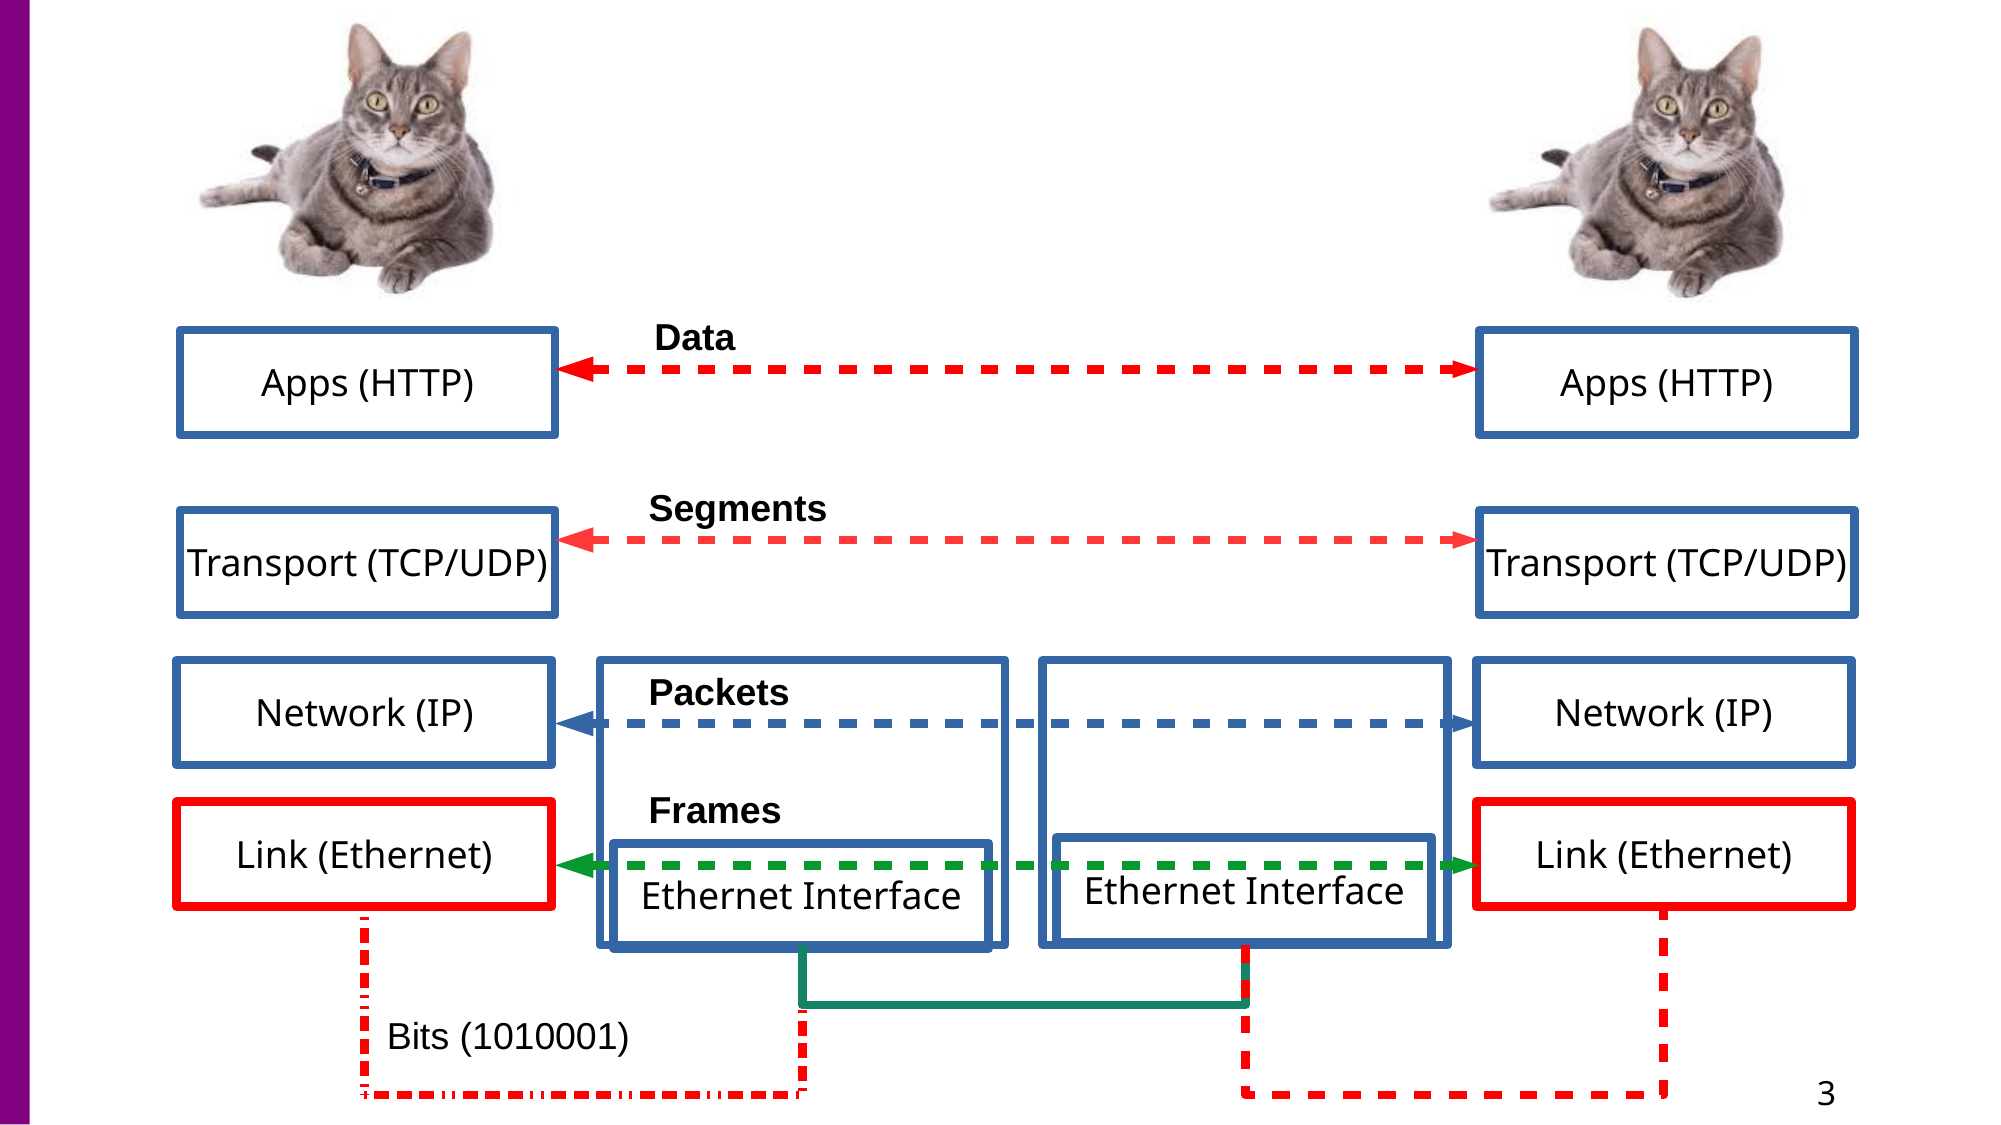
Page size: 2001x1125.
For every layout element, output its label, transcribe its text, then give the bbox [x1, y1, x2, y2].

text_box Apps (HTTP) [1479, 329, 1855, 436]
text_box Transport (TCP/UDP) [180, 510, 556, 616]
picture [165, 10, 590, 300]
text_box Packets [633, 663, 805, 721]
text_box Ethernet Interface [1056, 837, 1432, 941]
text_box Segments [633, 479, 843, 537]
picture [1455, 14, 1880, 305]
text_box Apps (HTTP) [180, 329, 556, 436]
text_box Network (IP) [176, 660, 552, 766]
text_box Link (Ethernet) [176, 801, 552, 907]
text_box Ethernet Interface [613, 843, 989, 941]
text_box Network (IP) [1476, 660, 1852, 766]
text_box Transport (TCP/UDP) [1479, 510, 1855, 616]
text_box Link (Ethernet) [1476, 801, 1852, 907]
text_box Data [639, 309, 751, 367]
text_box Frames [633, 781, 797, 839]
text_box Bits (1010001) [372, 1008, 646, 1066]
